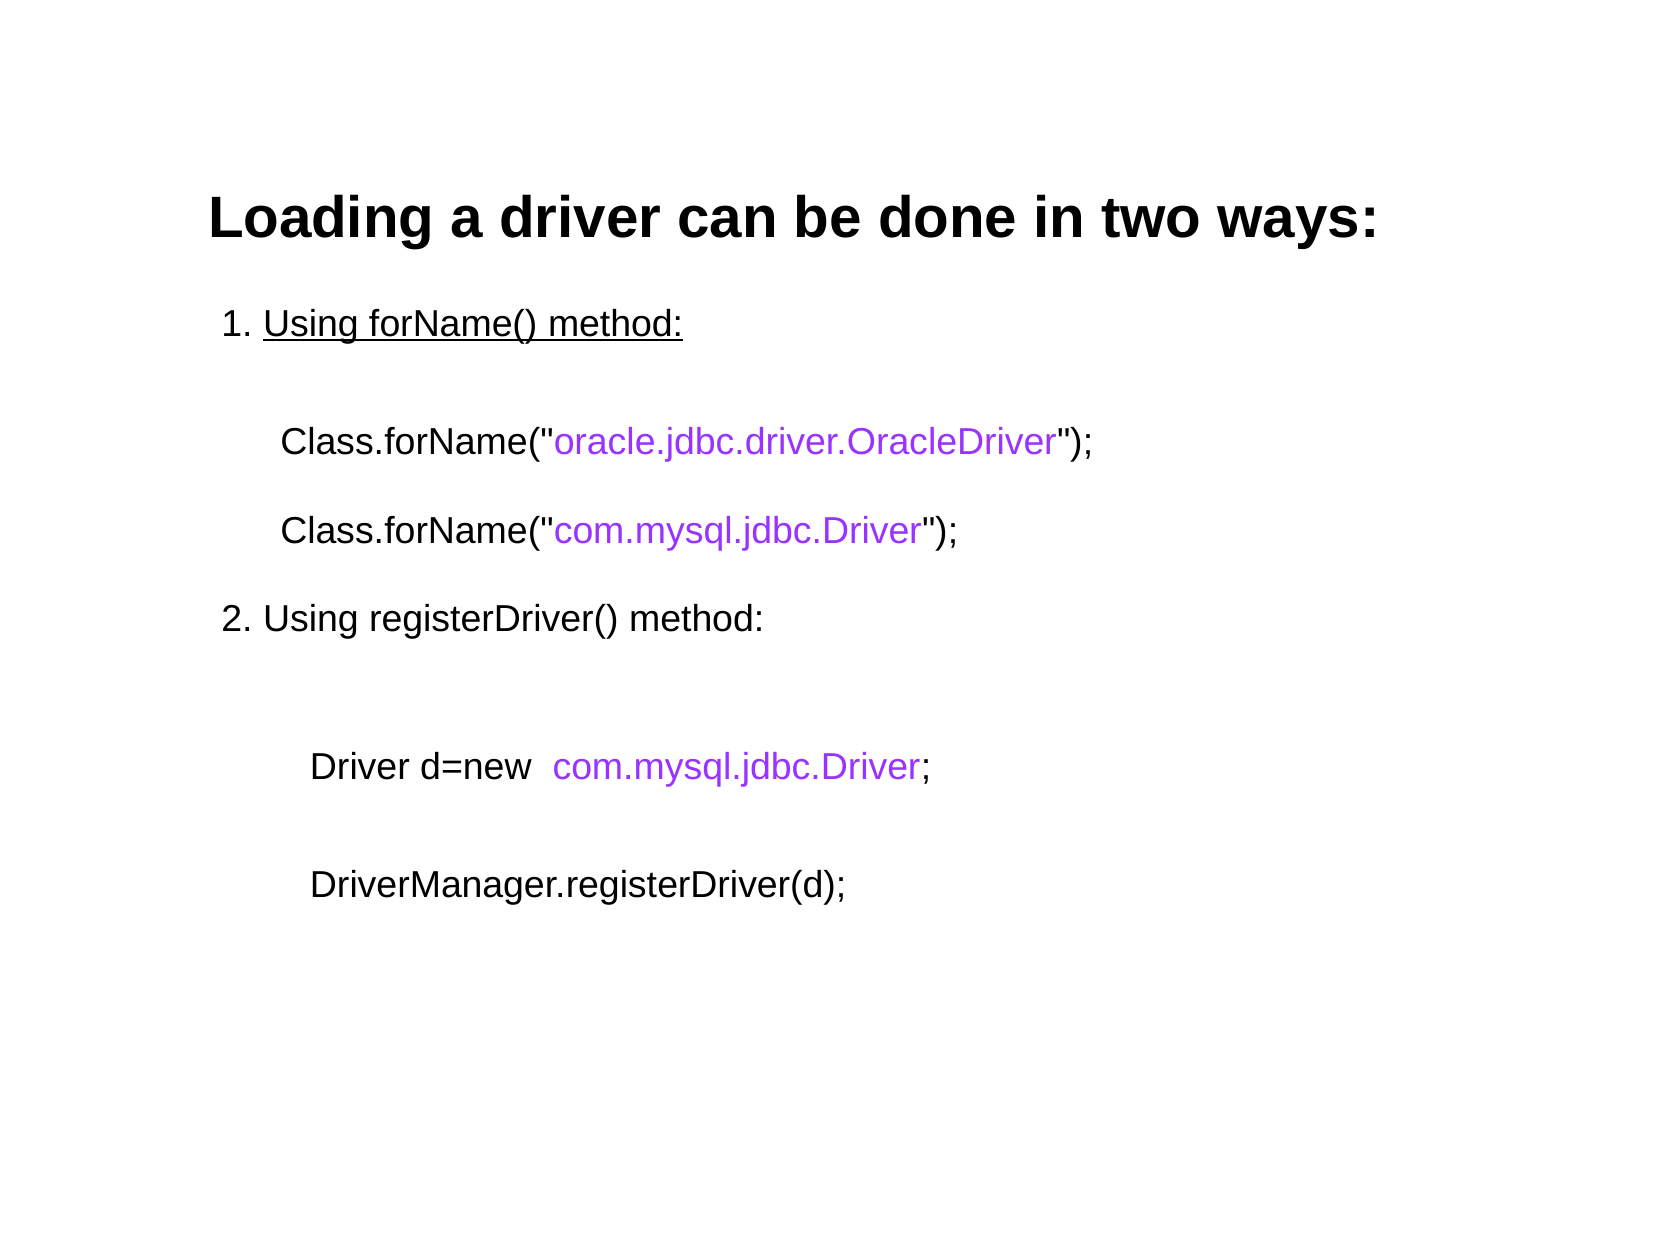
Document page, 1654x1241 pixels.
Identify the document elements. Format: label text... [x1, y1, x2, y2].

text_box Driver d=new com.mysql.jdbc.Driver; [295, 738, 1359, 796]
text_box Class.forName("oracle.jdbc.driver.OracleDriver"); [265, 413, 1506, 471]
text_box Class.forName("com.mysql.jdbc.Driver"); [265, 501, 1182, 559]
text_box 2. Using registerDriver() method: [206, 590, 1300, 649]
text_box 1. Using forName() method: [206, 295, 1123, 353]
text_box DriverManager.registerDriver(d); [295, 856, 1182, 914]
text_box Loading a driver can be done in two ways: [177, 177, 1418, 259]
